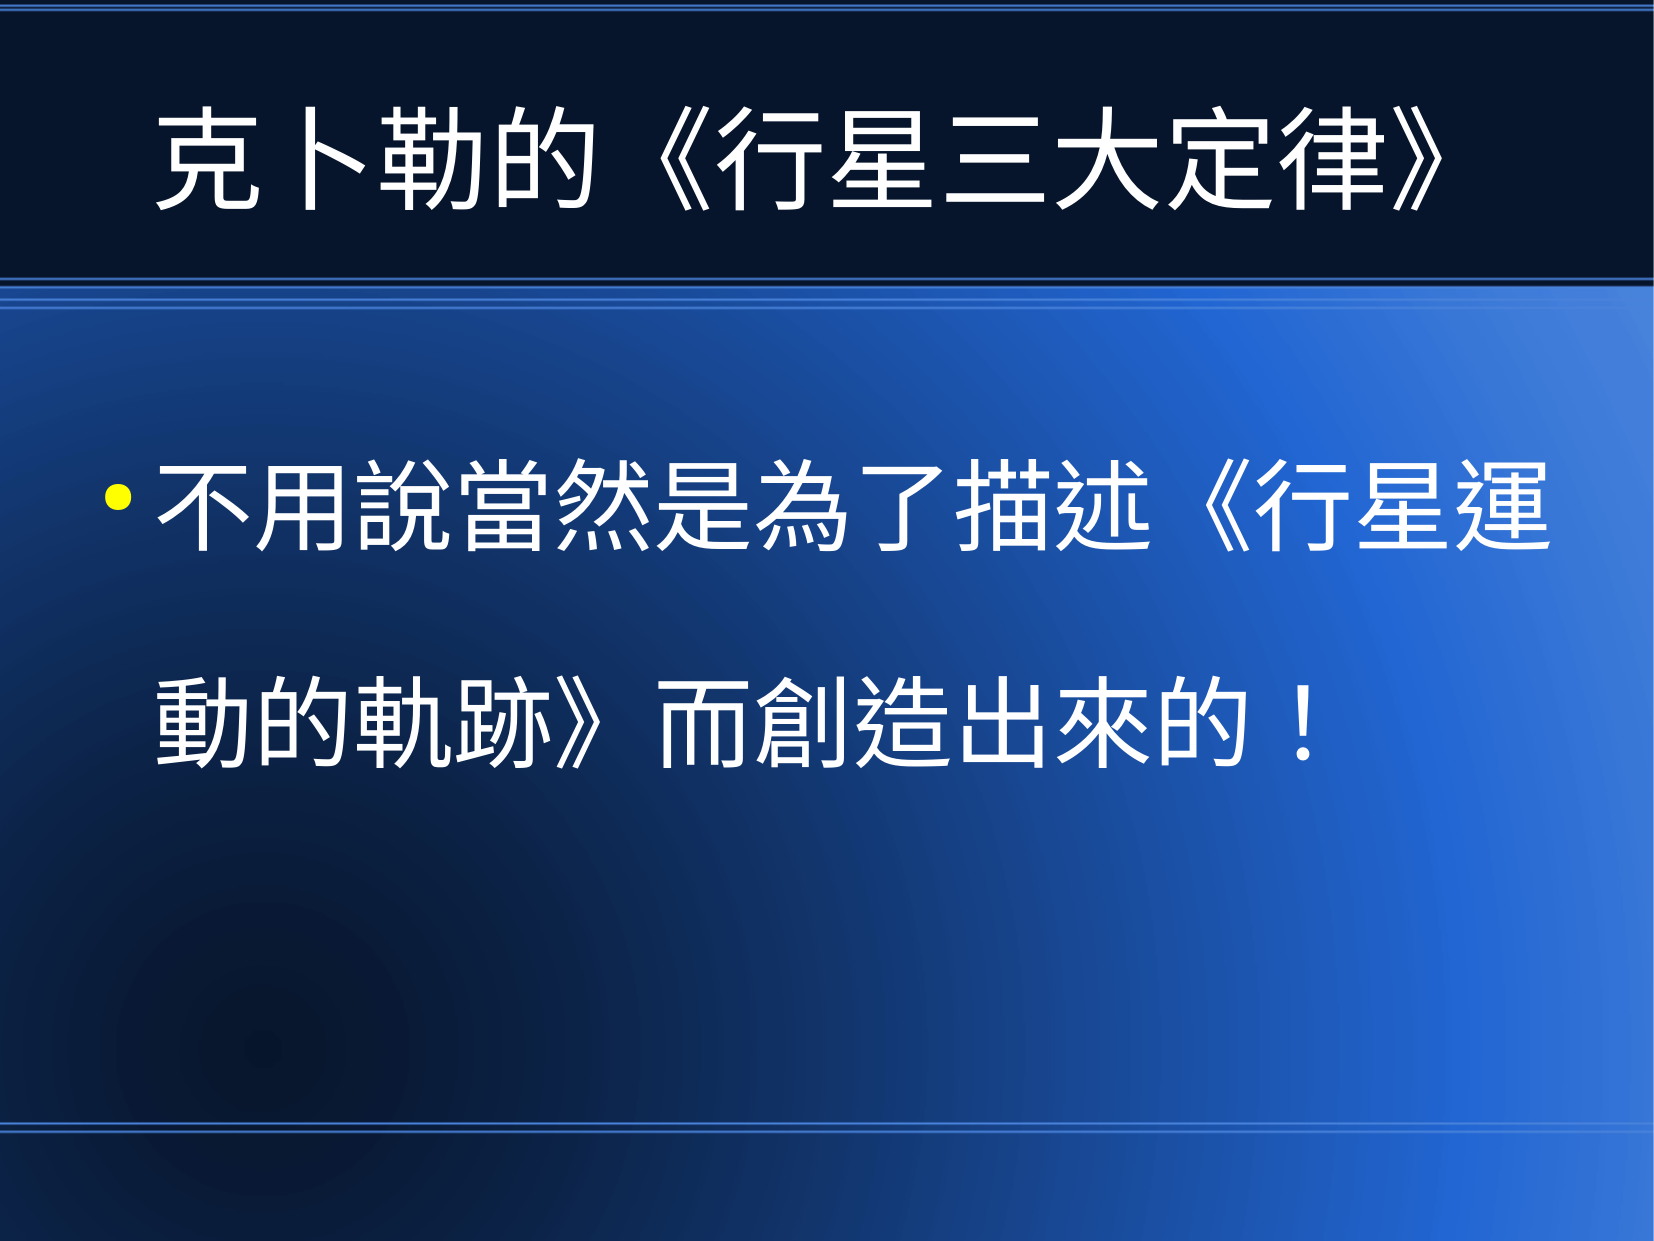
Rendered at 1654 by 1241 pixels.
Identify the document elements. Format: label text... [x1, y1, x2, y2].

list 不用說當然是為了描述《行星運動的軌跡》而創造出來的！ [82, 355, 1571, 1241]
title 克卜勒的《行星三大定律》 [82, 49, 1571, 257]
picture [0, 0, 1654, 1241]
